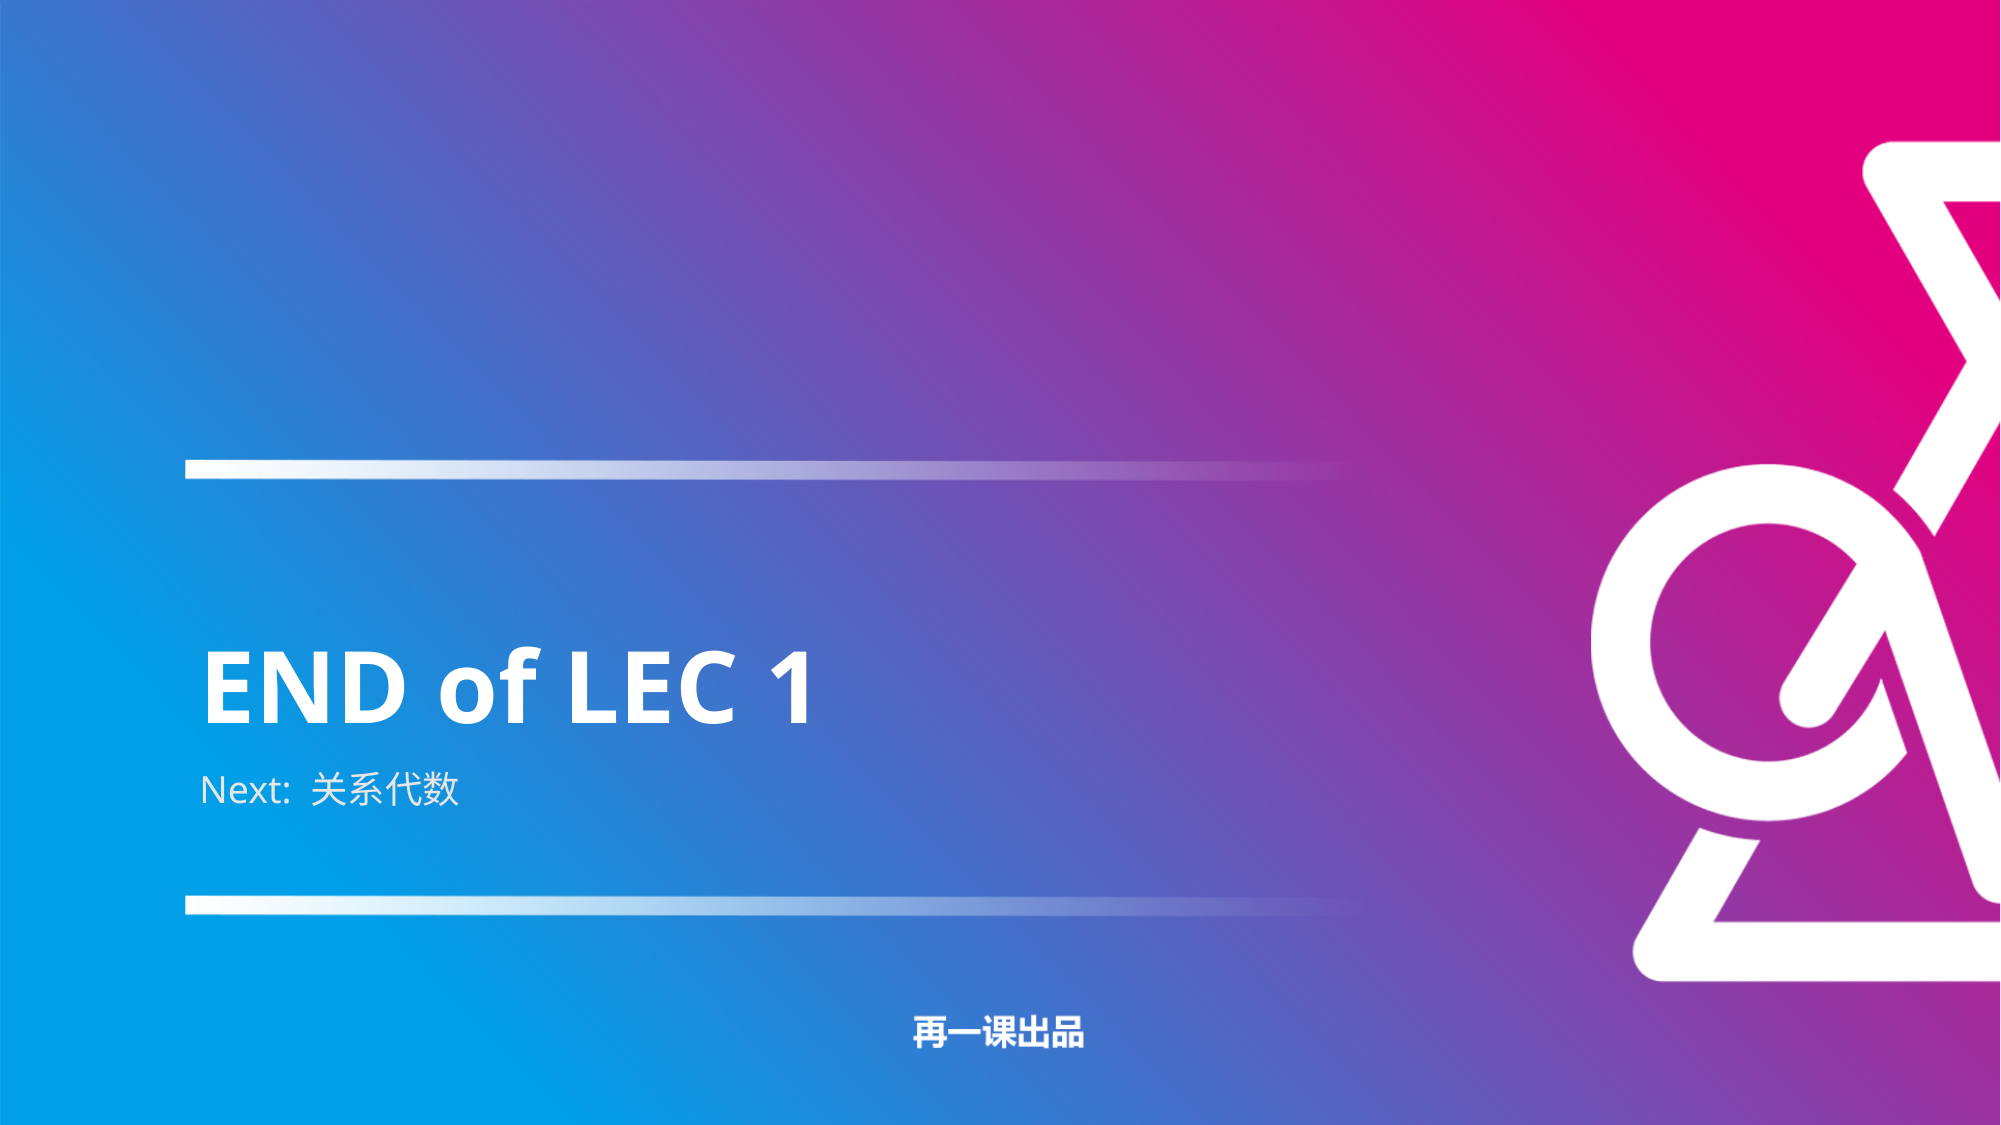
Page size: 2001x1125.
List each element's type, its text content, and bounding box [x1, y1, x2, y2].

picture [0, 0, 2001, 1125]
title END of LEC 1 [184, 484, 1592, 753]
list Next: 关系代数 [184, 763, 1910, 887]
